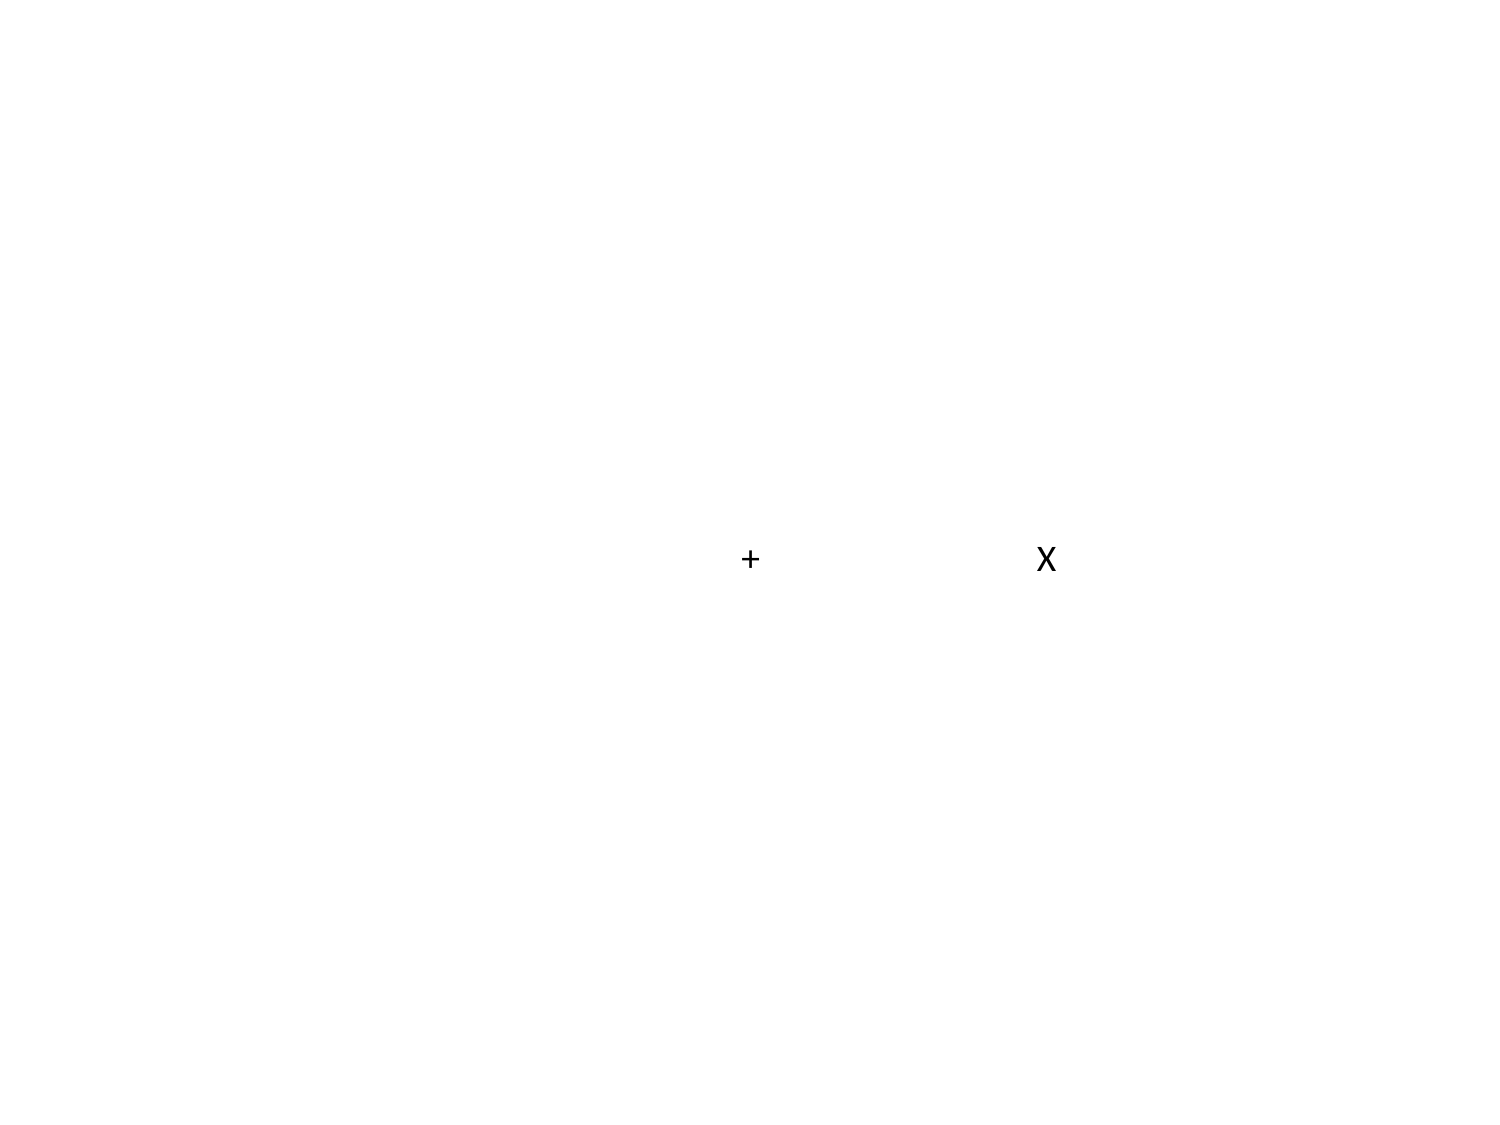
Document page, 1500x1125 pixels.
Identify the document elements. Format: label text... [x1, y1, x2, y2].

text_box + [726, 527, 776, 587]
text_box X [1022, 527, 1072, 587]
